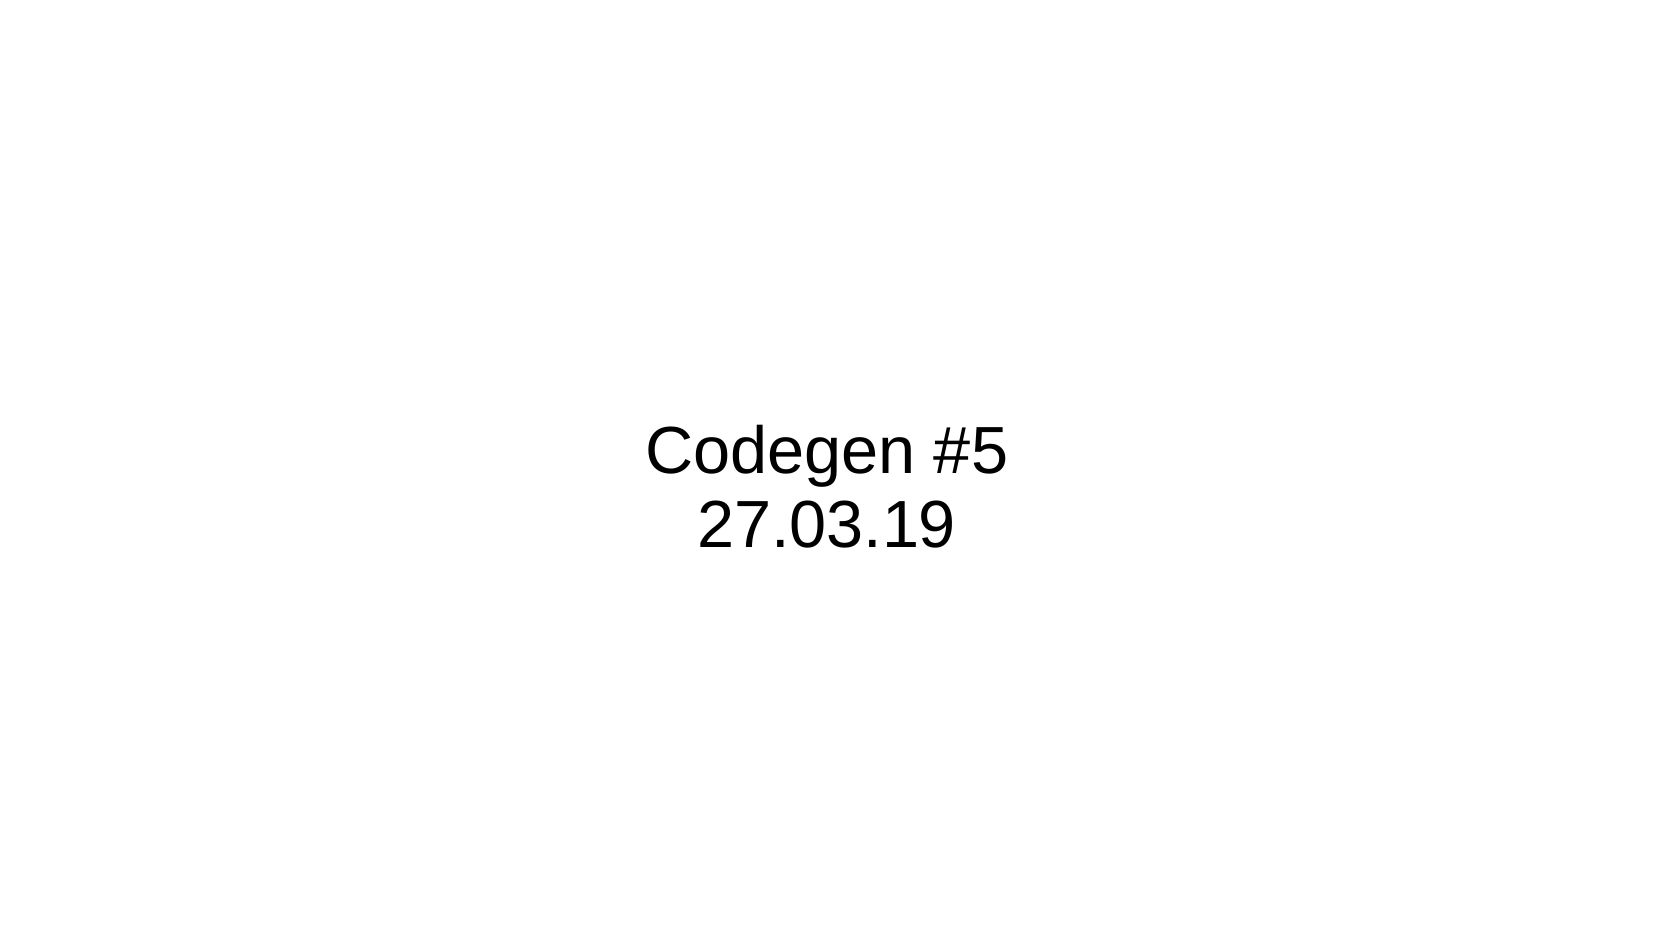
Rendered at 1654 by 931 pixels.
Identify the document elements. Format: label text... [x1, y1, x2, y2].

subtitle Codegen #5 27.03.19 [82, 217, 1571, 758]
